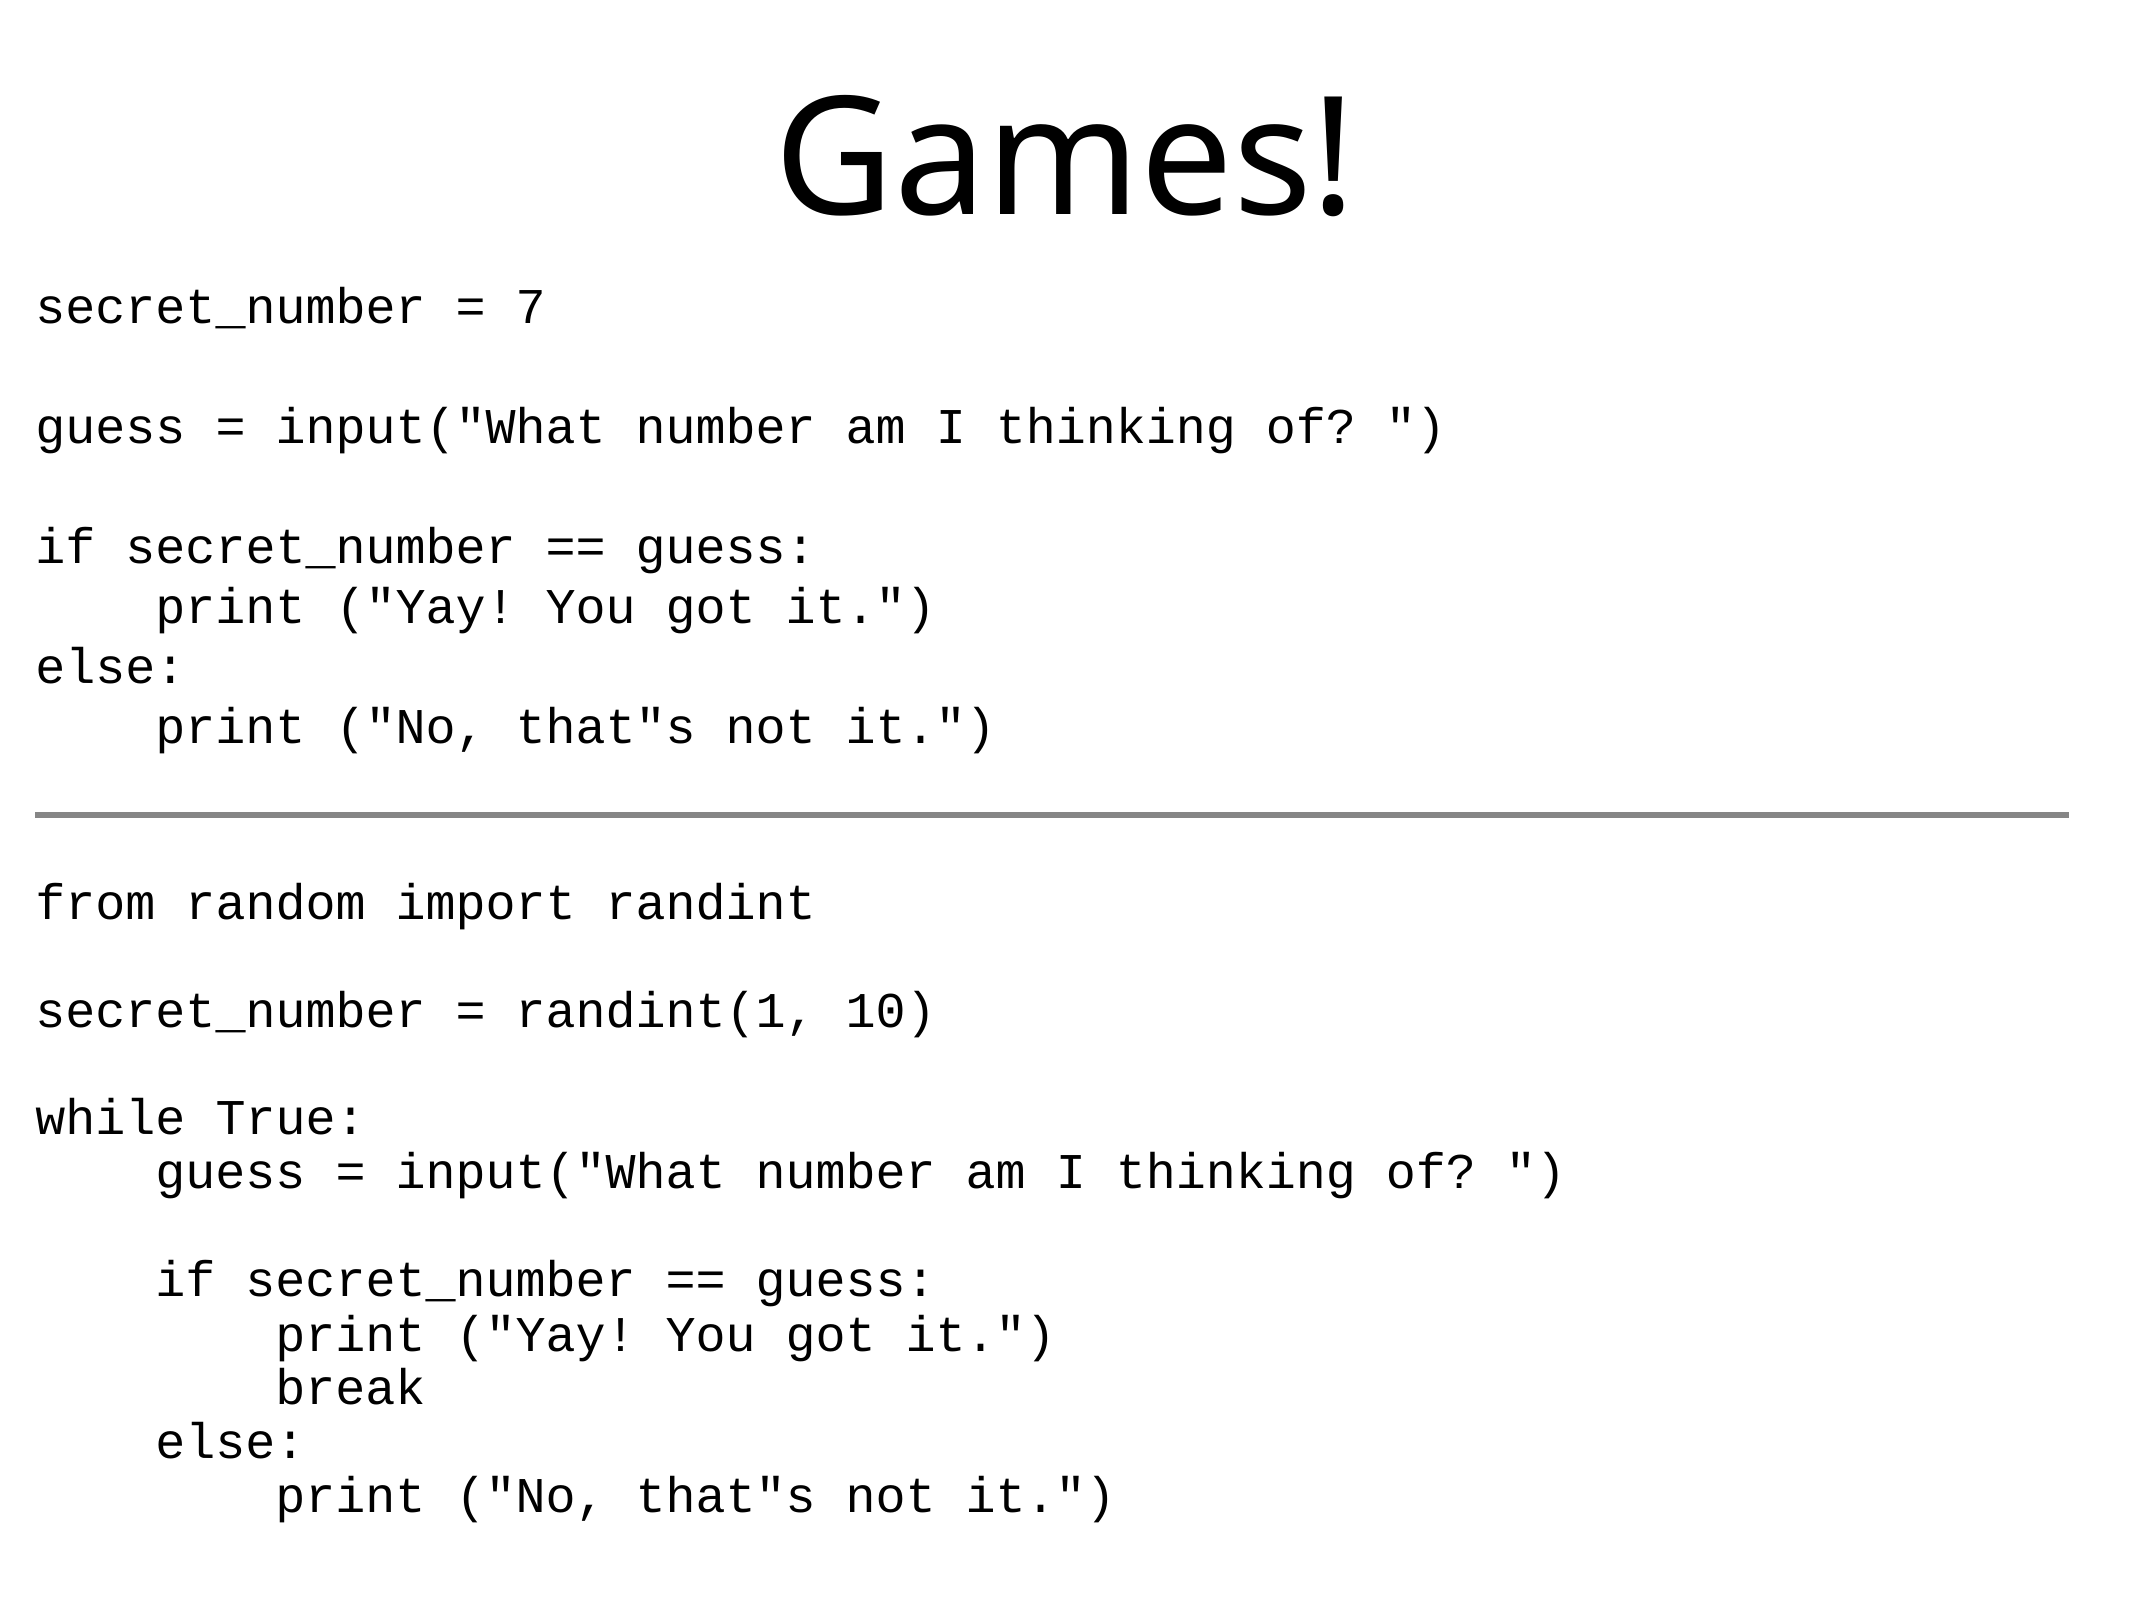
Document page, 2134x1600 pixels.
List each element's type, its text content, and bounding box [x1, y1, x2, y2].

text_box Games! [35, 41, 2096, 256]
text_box from random import randint secret_number = randint(1, 10) while True: guess = input("What number am I thinking of? ") if secret_number == guess: print ("Yay! You got it.") break else: print ("No, that"s not it.") [35, 875, 2071, 1524]
text_box secret_number = 7 guess = input("What number am I thinking of? ") if secret_number == guess: print ("Yay! You got it.") else: print ("No, that"s not it.") [35, 273, 2056, 754]
